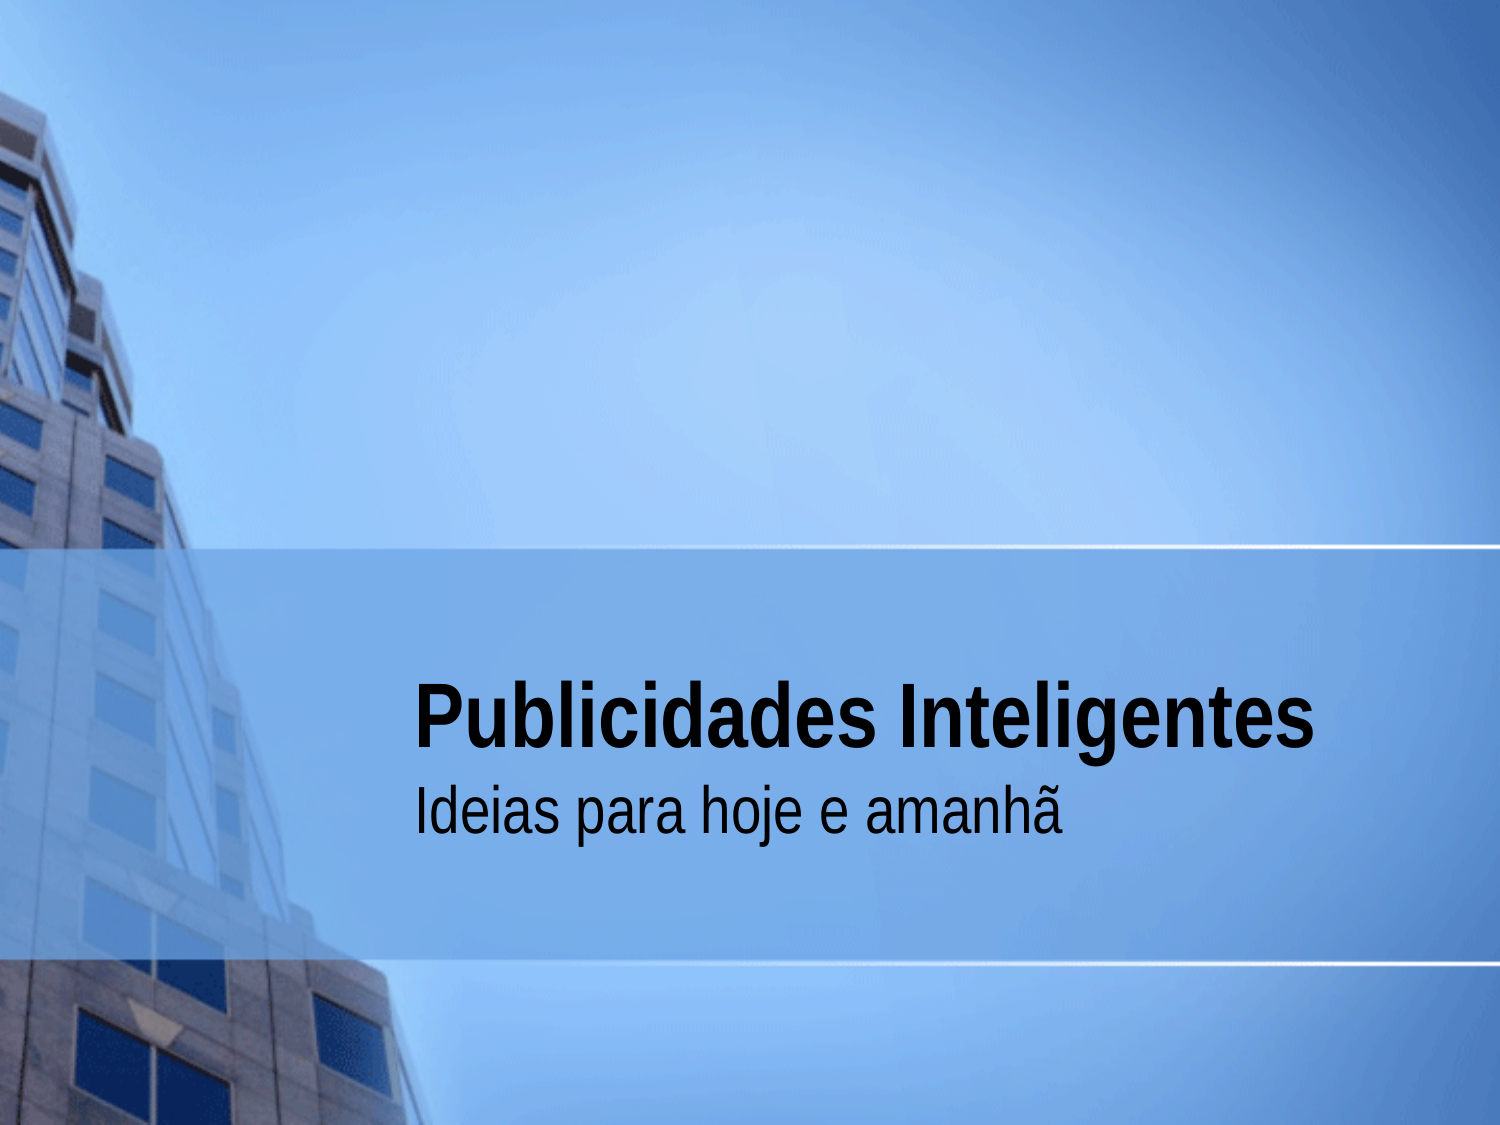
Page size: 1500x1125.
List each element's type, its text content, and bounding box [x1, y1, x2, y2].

text_box Ideias para hoje e amanhã [399, 774, 1438, 888]
picture [0, 0, 1500, 1125]
text_box Publicidades Inteligentes [399, 549, 1438, 774]
